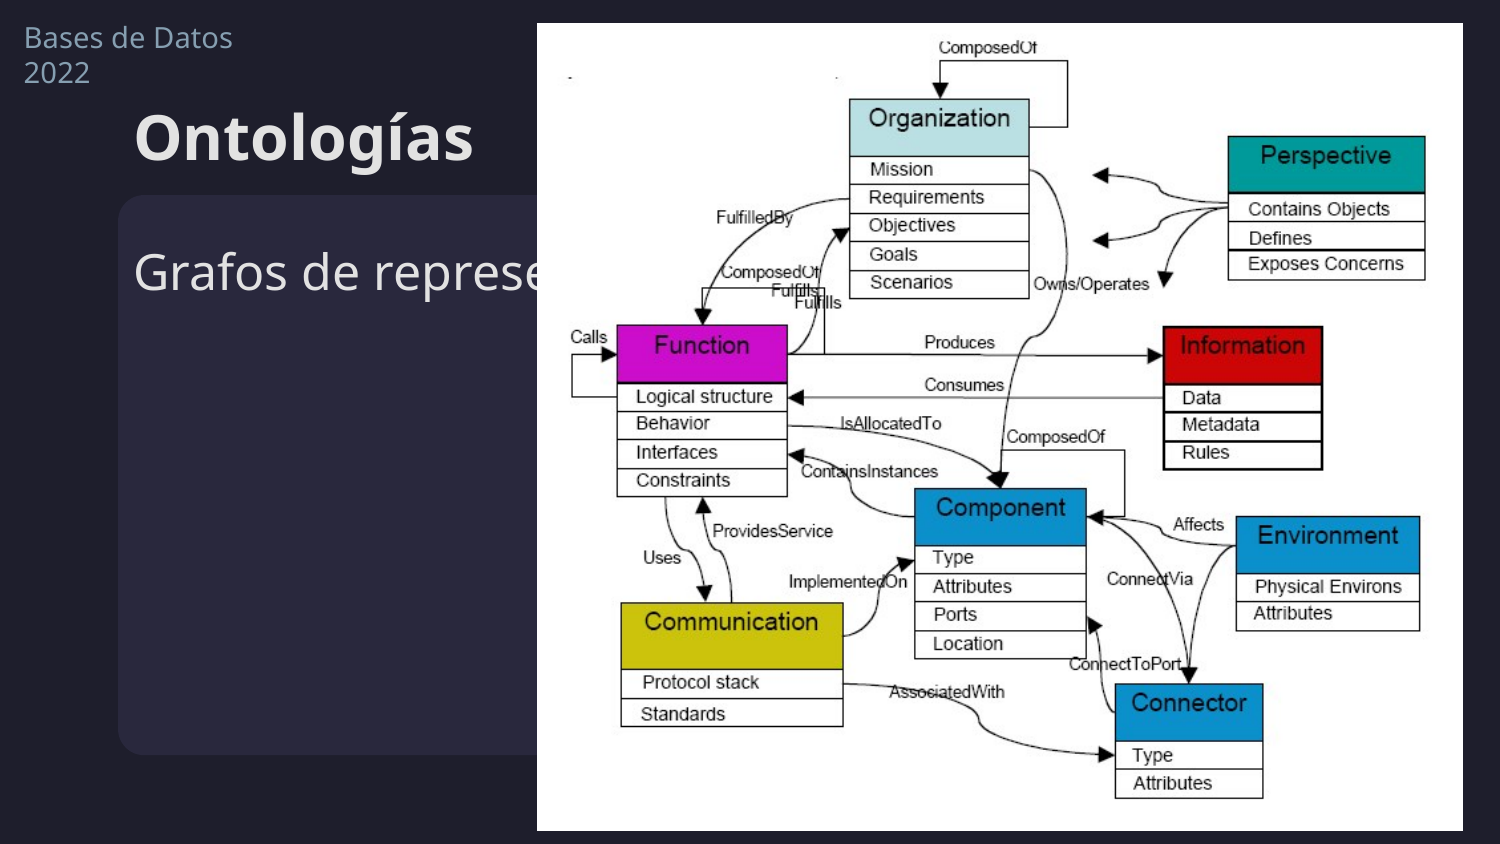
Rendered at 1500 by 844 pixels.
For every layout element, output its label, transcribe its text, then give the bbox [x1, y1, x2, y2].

picture [537, 23, 1463, 831]
list Grafos de representación del conocimiento [118, 195, 537, 750]
title Ontologías [118, 88, 537, 183]
